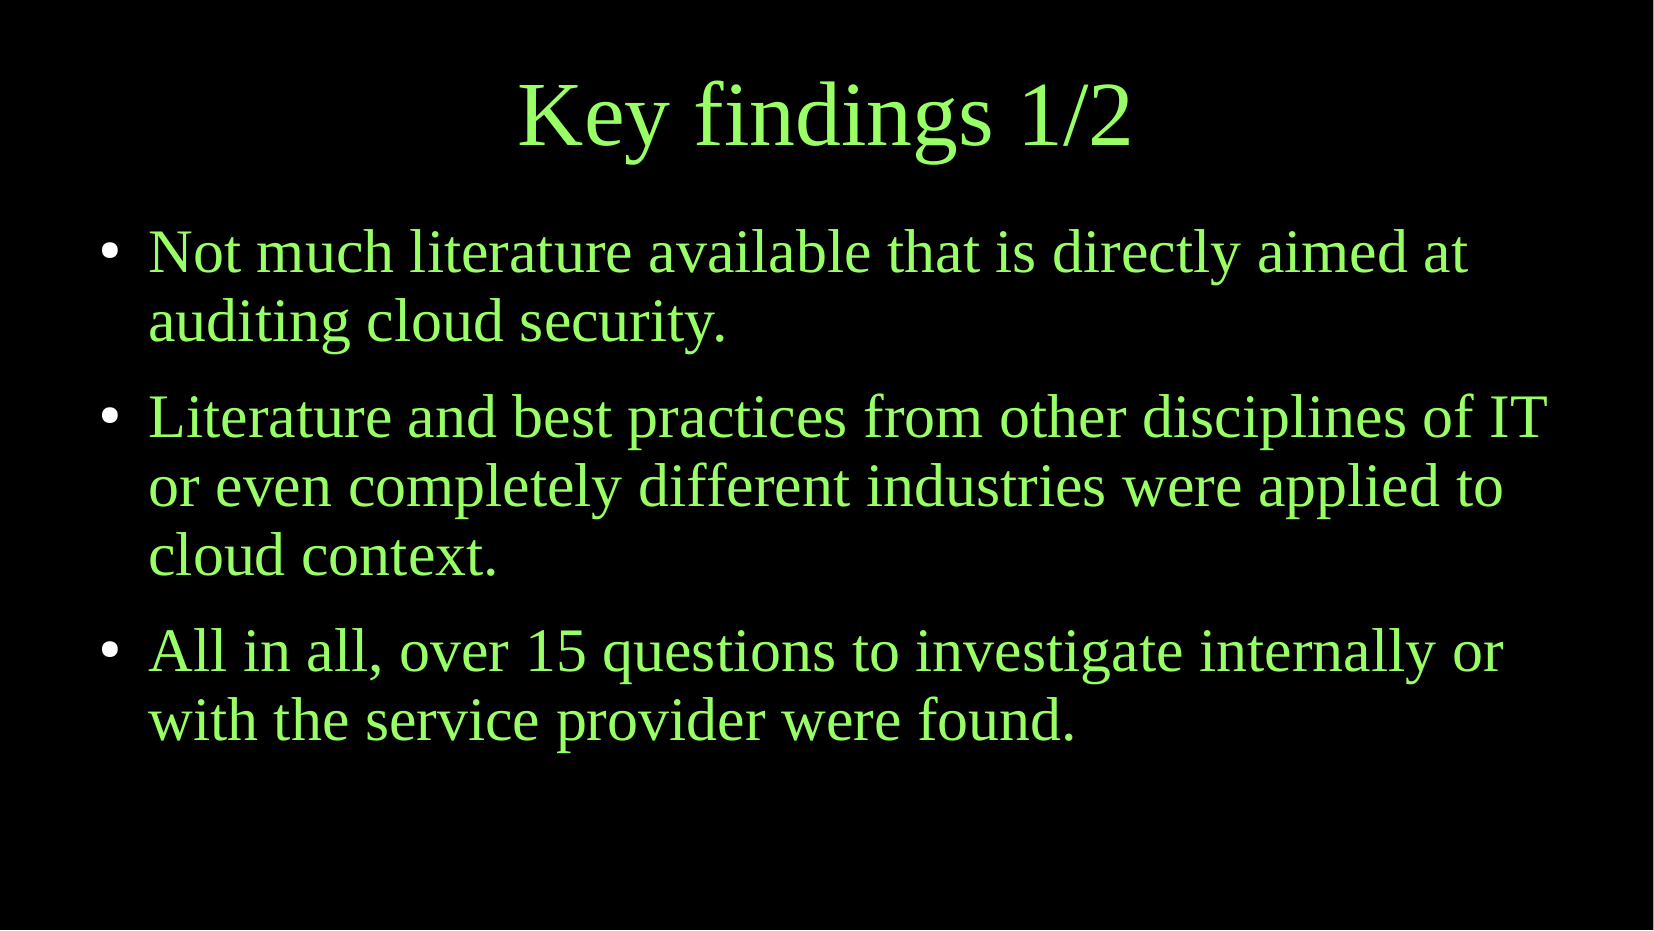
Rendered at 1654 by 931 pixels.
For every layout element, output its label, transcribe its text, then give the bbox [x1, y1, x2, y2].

list Not much literature available that is directly aimed at auditing cloud security. Literature and best practices from other disciplines of IT or even completely different industries were applied to cloud context. All in all, over 15 questions to investigate internally or with the service provider were found. [82, 217, 1571, 758]
title Key findings 1/2 [82, 37, 1571, 193]
